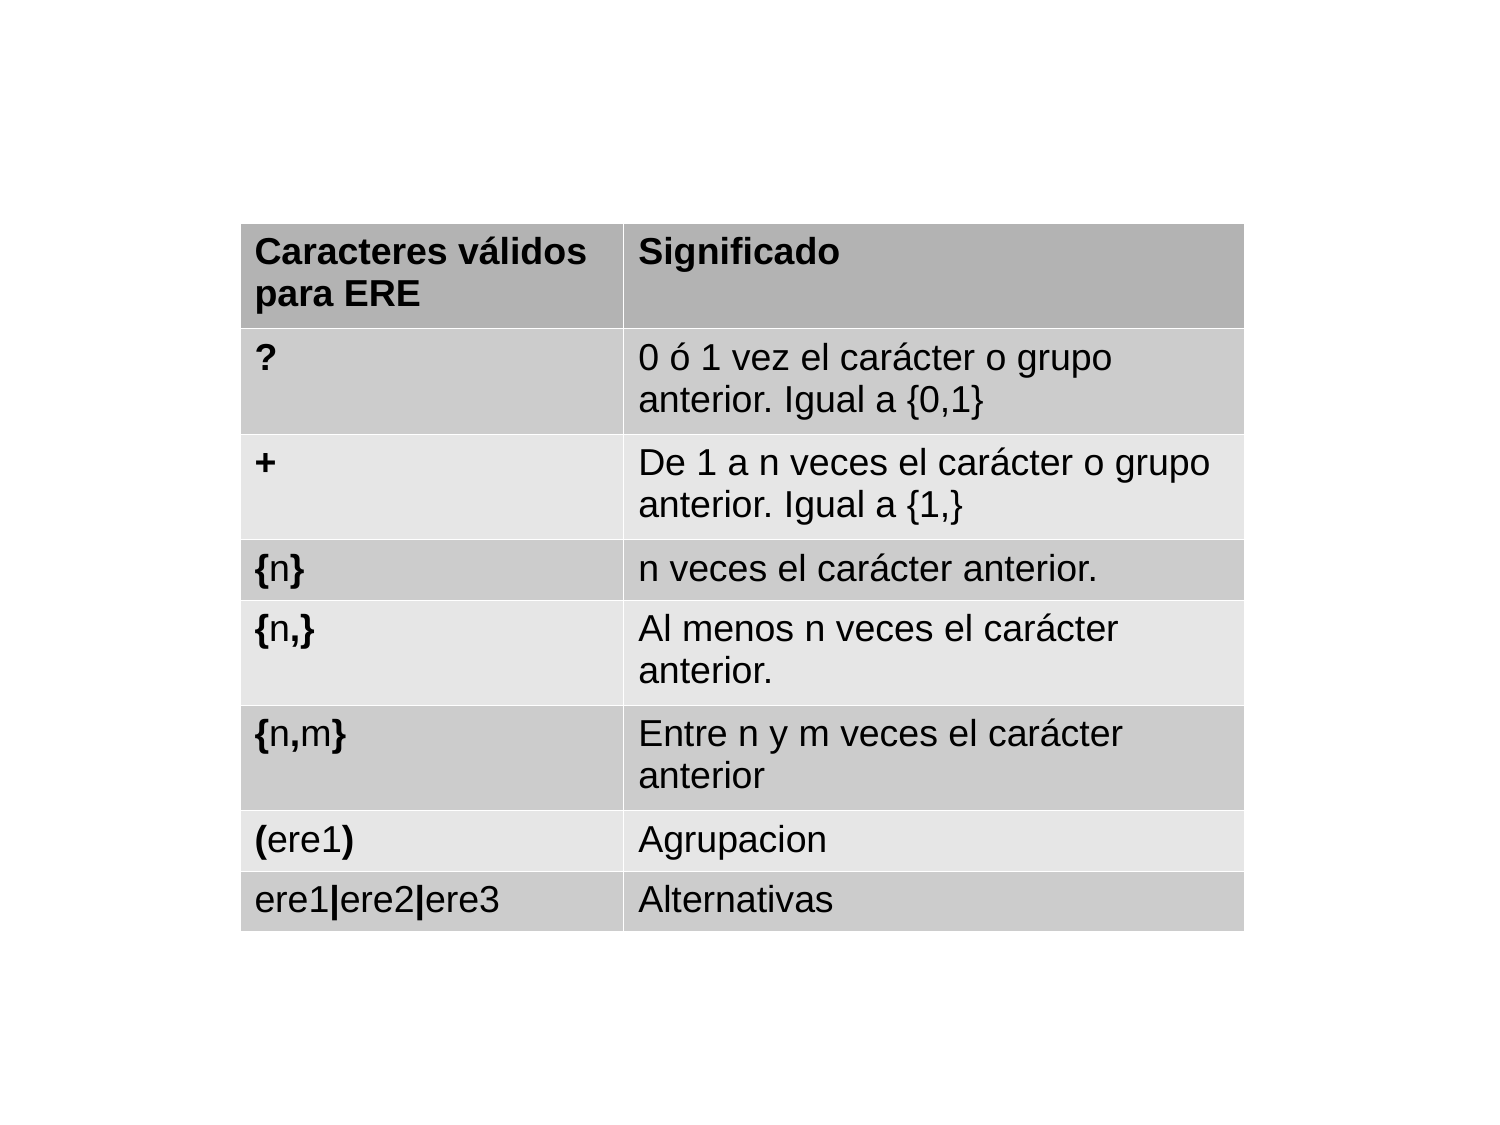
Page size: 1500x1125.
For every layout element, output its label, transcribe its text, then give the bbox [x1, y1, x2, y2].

table_header Caracteres válidos para ERE [241, 224, 623, 328]
table_header Significado [624, 224, 1244, 328]
table_cell n veces el carácter anterior. [624, 540, 1244, 600]
table_cell ? [241, 329, 623, 434]
table_cell (ere1) [241, 811, 623, 871]
table_cell {n} [241, 540, 623, 600]
table_cell {n,} [241, 601, 623, 705]
table_cell Alternativas [624, 872, 1244, 931]
table_cell Agrupacion [624, 811, 1244, 871]
table_cell + [241, 435, 623, 539]
table_cell 0 ó 1 vez el carácter o grupo anterior. Igual a {0,1} [624, 329, 1244, 434]
table_cell {n,m} [241, 706, 623, 810]
table_cell Al menos n veces el carácter anterior. [624, 601, 1244, 705]
table_cell De 1 a n veces el carácter o grupo anterior. Igual a {1,} [624, 435, 1244, 539]
table_cell Entre n y m veces el carácter anterior [624, 706, 1244, 810]
table_cell ere1|ere2|ere3 [241, 872, 623, 931]
